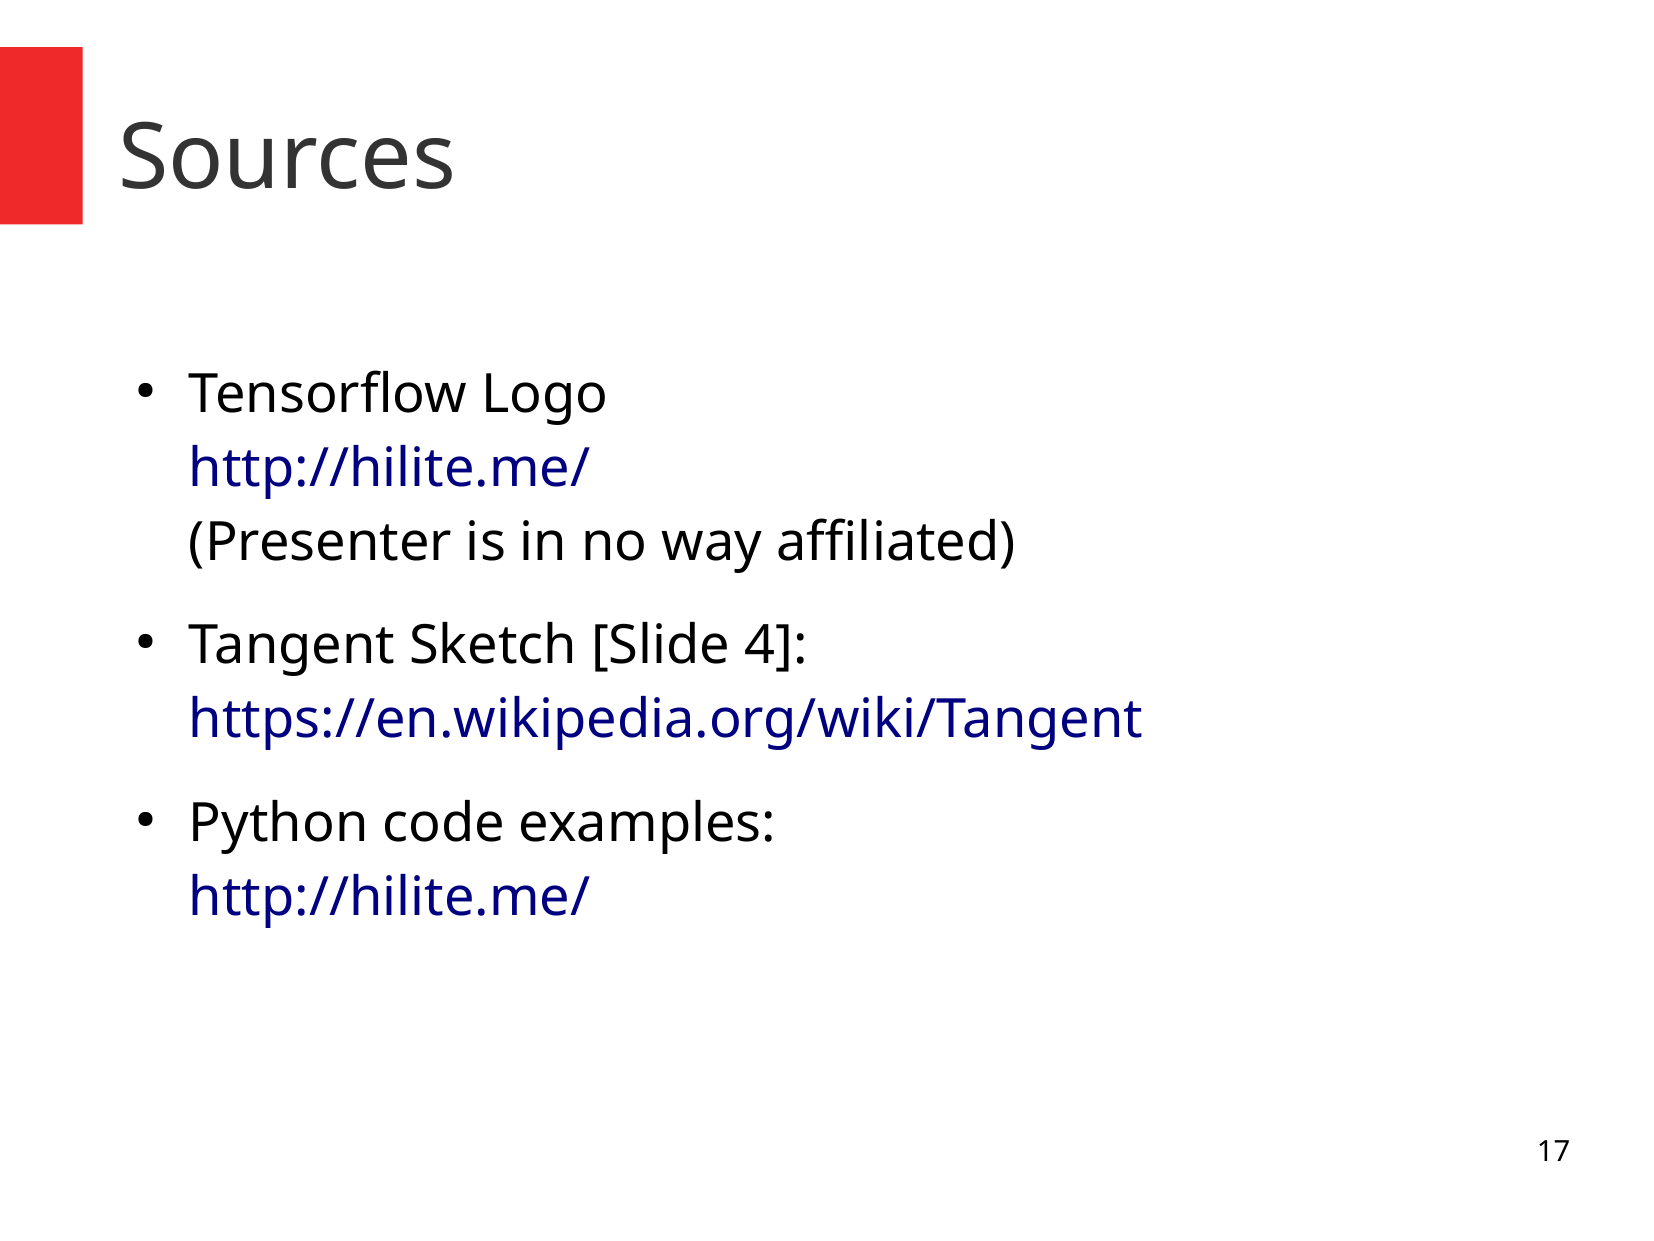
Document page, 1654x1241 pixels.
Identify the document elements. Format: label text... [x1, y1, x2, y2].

title Sources [118, 49, 1571, 257]
list Tensorflow Logo http://hilite.me/ (Presenter is in no way affiliated) Tangent Sketch [Slide 4]: https://en.wikipedia.org/wiki/Tangent Python code examples: http://hilite.me/ [118, 354, 1535, 1074]
